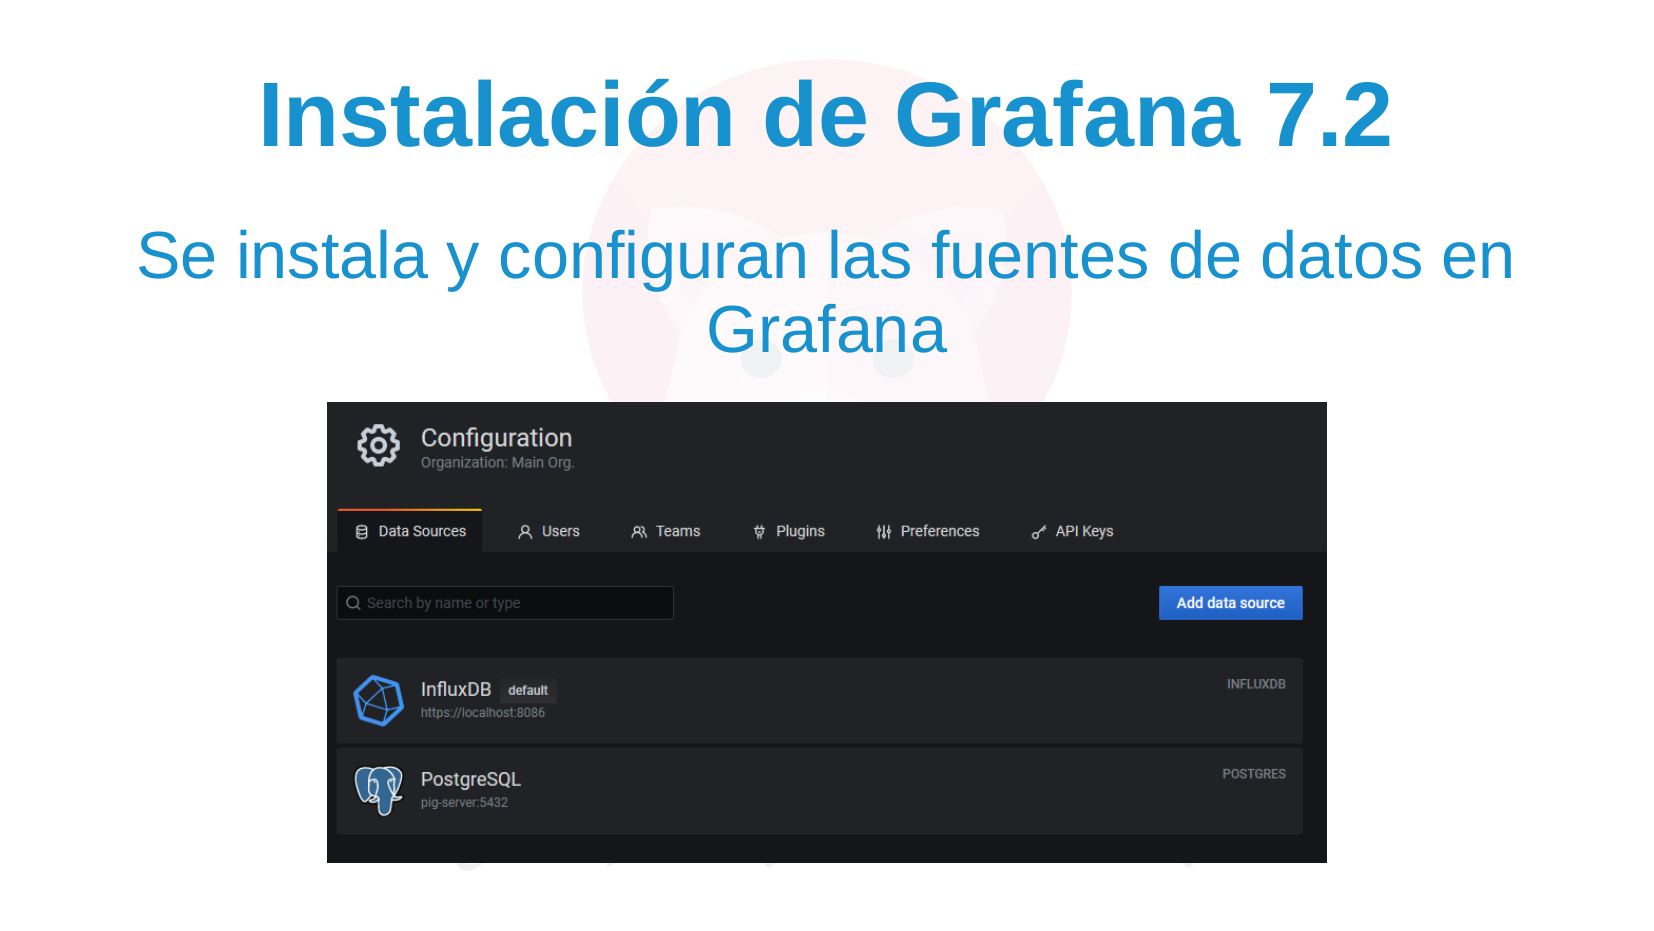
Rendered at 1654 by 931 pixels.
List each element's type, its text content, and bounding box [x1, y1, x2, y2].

picture [327, 402, 1327, 863]
title Instalación de Grafana 7.2 [82, 37, 1571, 193]
subtitle Se instala y configuran las fuentes de datos en Grafana [82, 217, 1571, 758]
